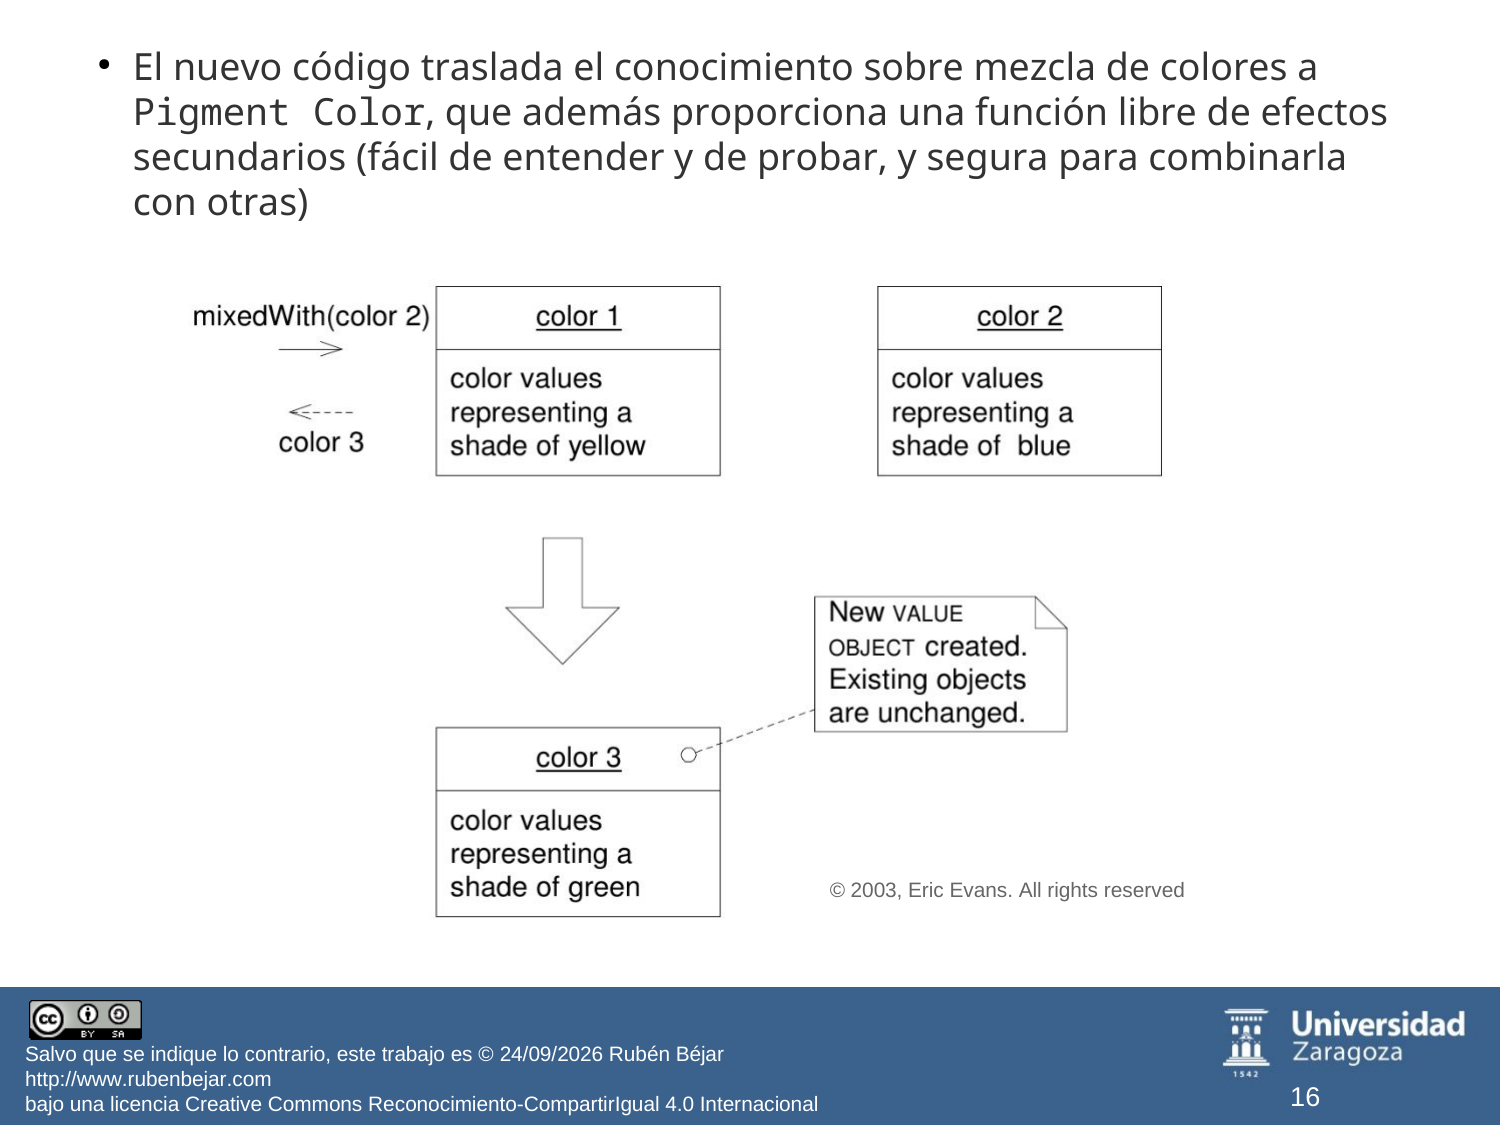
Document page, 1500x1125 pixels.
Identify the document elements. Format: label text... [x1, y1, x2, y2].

picture [188, 271, 1170, 926]
picture [0, 987, 1500, 1125]
list El nuevo código traslada el conocimiento sobre mezcla de colores a Pigment Color, que además proporciona una función libre de efectos secundarios (fácil de entender y de probar, y segura para combinarla con otras) [82, 35, 1418, 113]
text_box © 2003, Eric Evans. All rights reserved [814, 869, 1205, 910]
